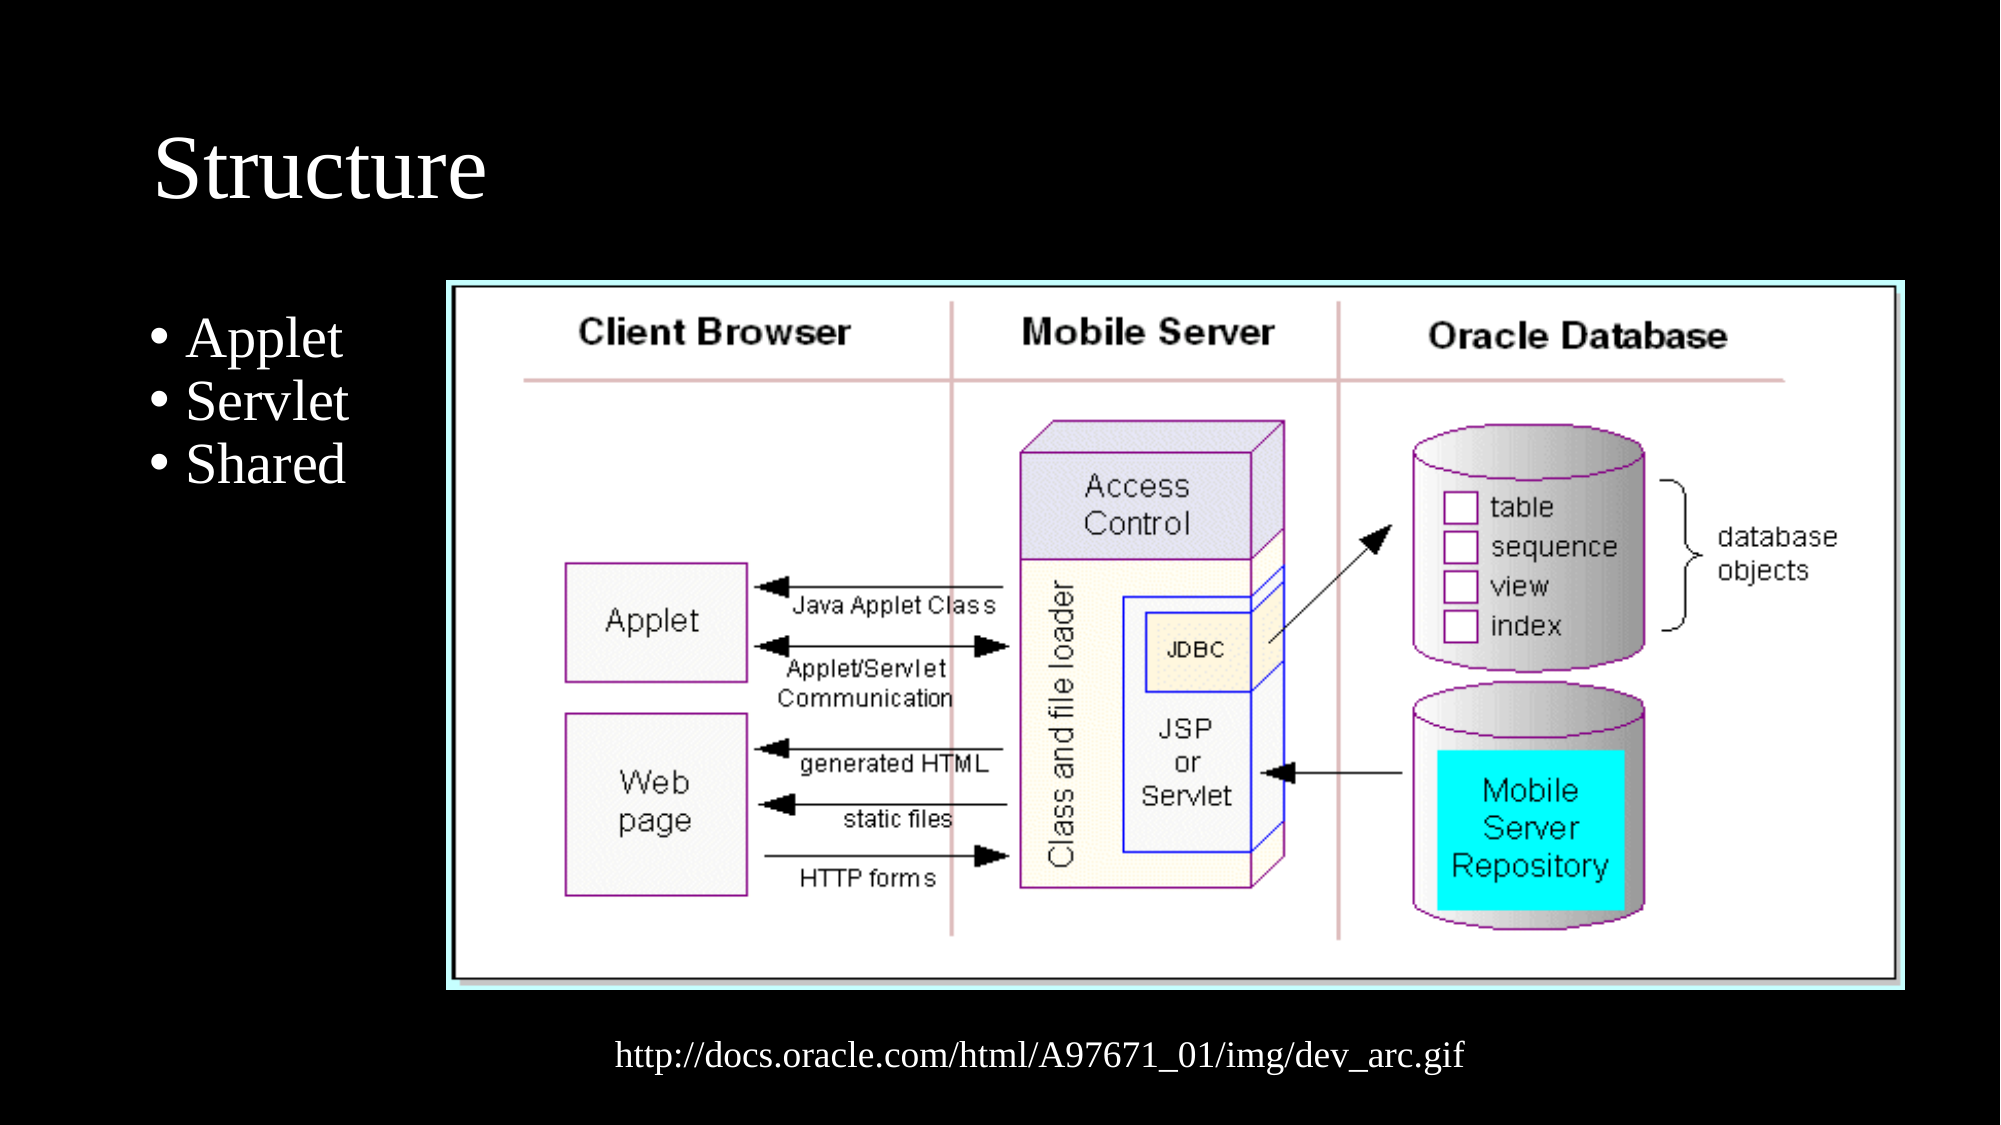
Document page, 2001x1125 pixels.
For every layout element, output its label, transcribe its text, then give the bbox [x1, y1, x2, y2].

picture [446, 280, 1905, 990]
text_box http://docs.oracle.com/html/A97671_01/img/dev_arc.gif [599, 1023, 1543, 1080]
text_box Structure [137, 59, 1863, 278]
text_box Applet Servlet Shared [134, 299, 1860, 1014]
